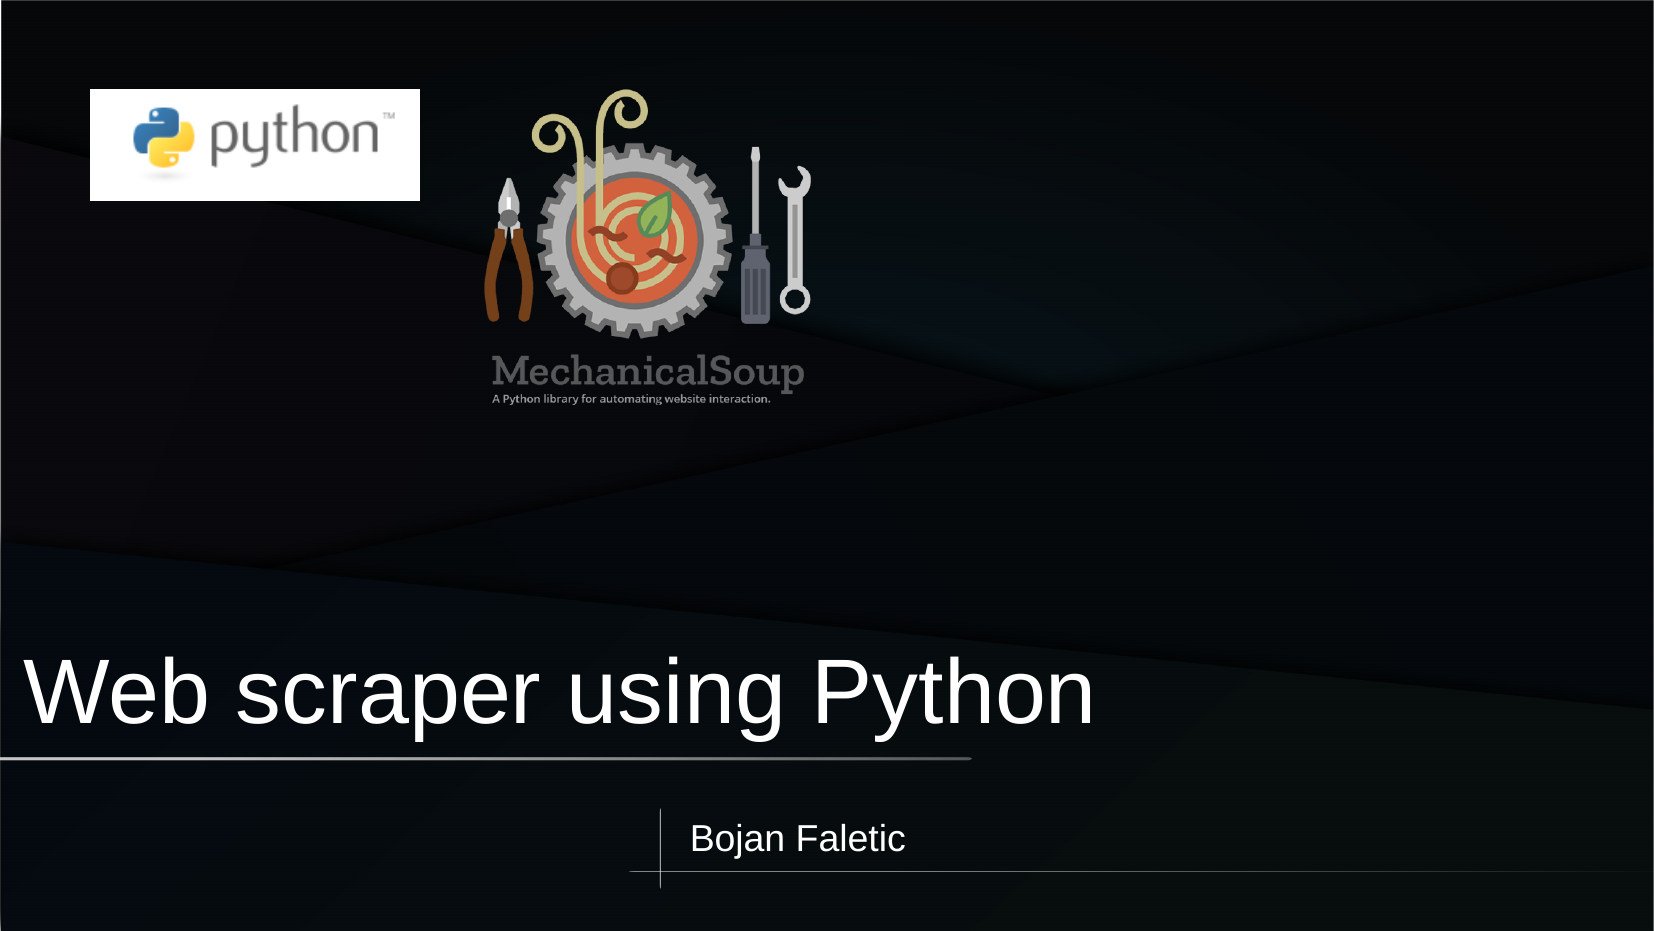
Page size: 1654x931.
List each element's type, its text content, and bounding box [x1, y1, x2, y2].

picture [0, 0, 1654, 931]
text_box Bojan Faletic [675, 810, 1576, 863]
title Web scraper using Python [23, 637, 1501, 746]
